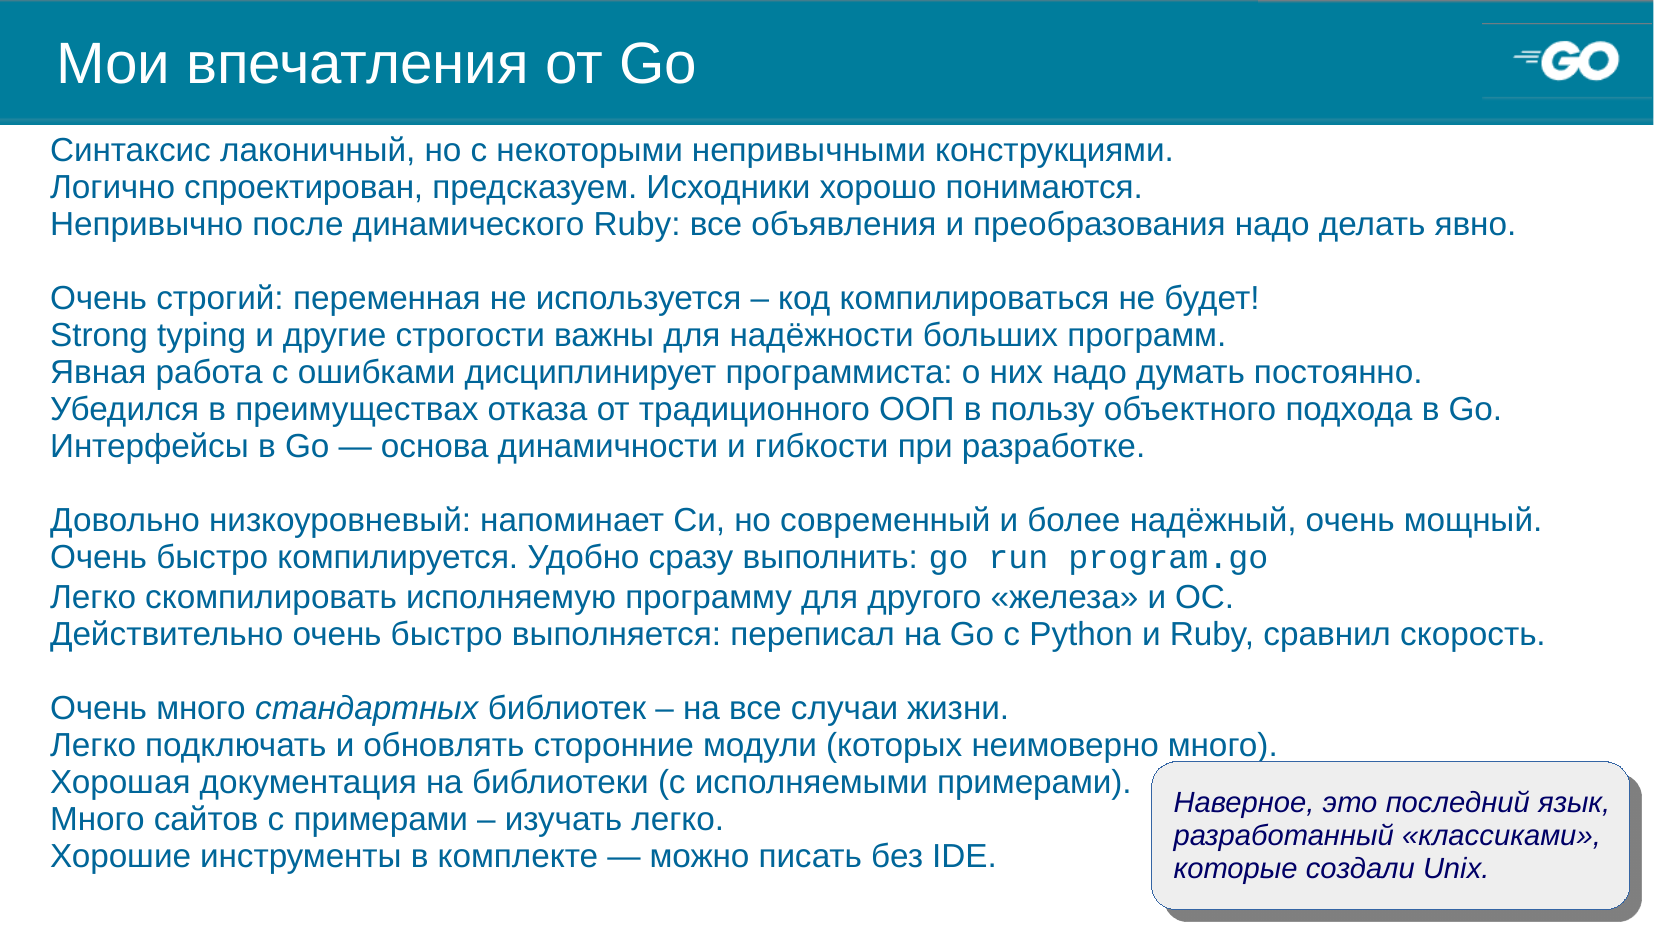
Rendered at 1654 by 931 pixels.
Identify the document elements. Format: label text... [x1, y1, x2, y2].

picture [1542, 41, 1619, 81]
text_box Синтаксис лаконичный, но с некоторыми непривычными конструкциями. Логично спроектирован, предсказуем. Исходники хорошо понимаются. Непривычно после динамического Ruby: все объявления и преобразования надо делать явно. Очень строгий: переменная не используется – код компилироваться не будет! Strong typing и другие строгости важны для надёжности больших программ. Явная работа с ошибками дисциплинирует программиста: о них надо думать постоянно. Убедился в преимуществах отказа от традиционного ООП в пользу объектного подхода в Go. Интерфейсы в Go — основа динамичности и гибкости при разработке. Довольно низкоуровневый: напоминает Си, но современный и более надёжный, очень мощный. Очень быстро компилируется. Удобно сразу выполнить: go run program.go Легко скомпилировать исполняемую программу для другого «железа» и ОС. Действительно очень быстро выполняется: переписал на Go c Python и Ruby, сравнил скорость. Очень много стандартных библиотек – на все случаи жизни. Легко подключать и обновлять сторонние модули (которых неимоверно много). Хорошая документация на библиотеки (с исполняемыми примерами). Много сайтов с примерами – изучать легко. Хорошие инструменты в комплекте — можно писать без IDE. [35, 124, 1619, 895]
text_box Мои впечатления от Go [41, 23, 1495, 104]
text_box Наверное, это последний язык, разработанный «классиками», которые создали Unix. [1151, 761, 1630, 910]
